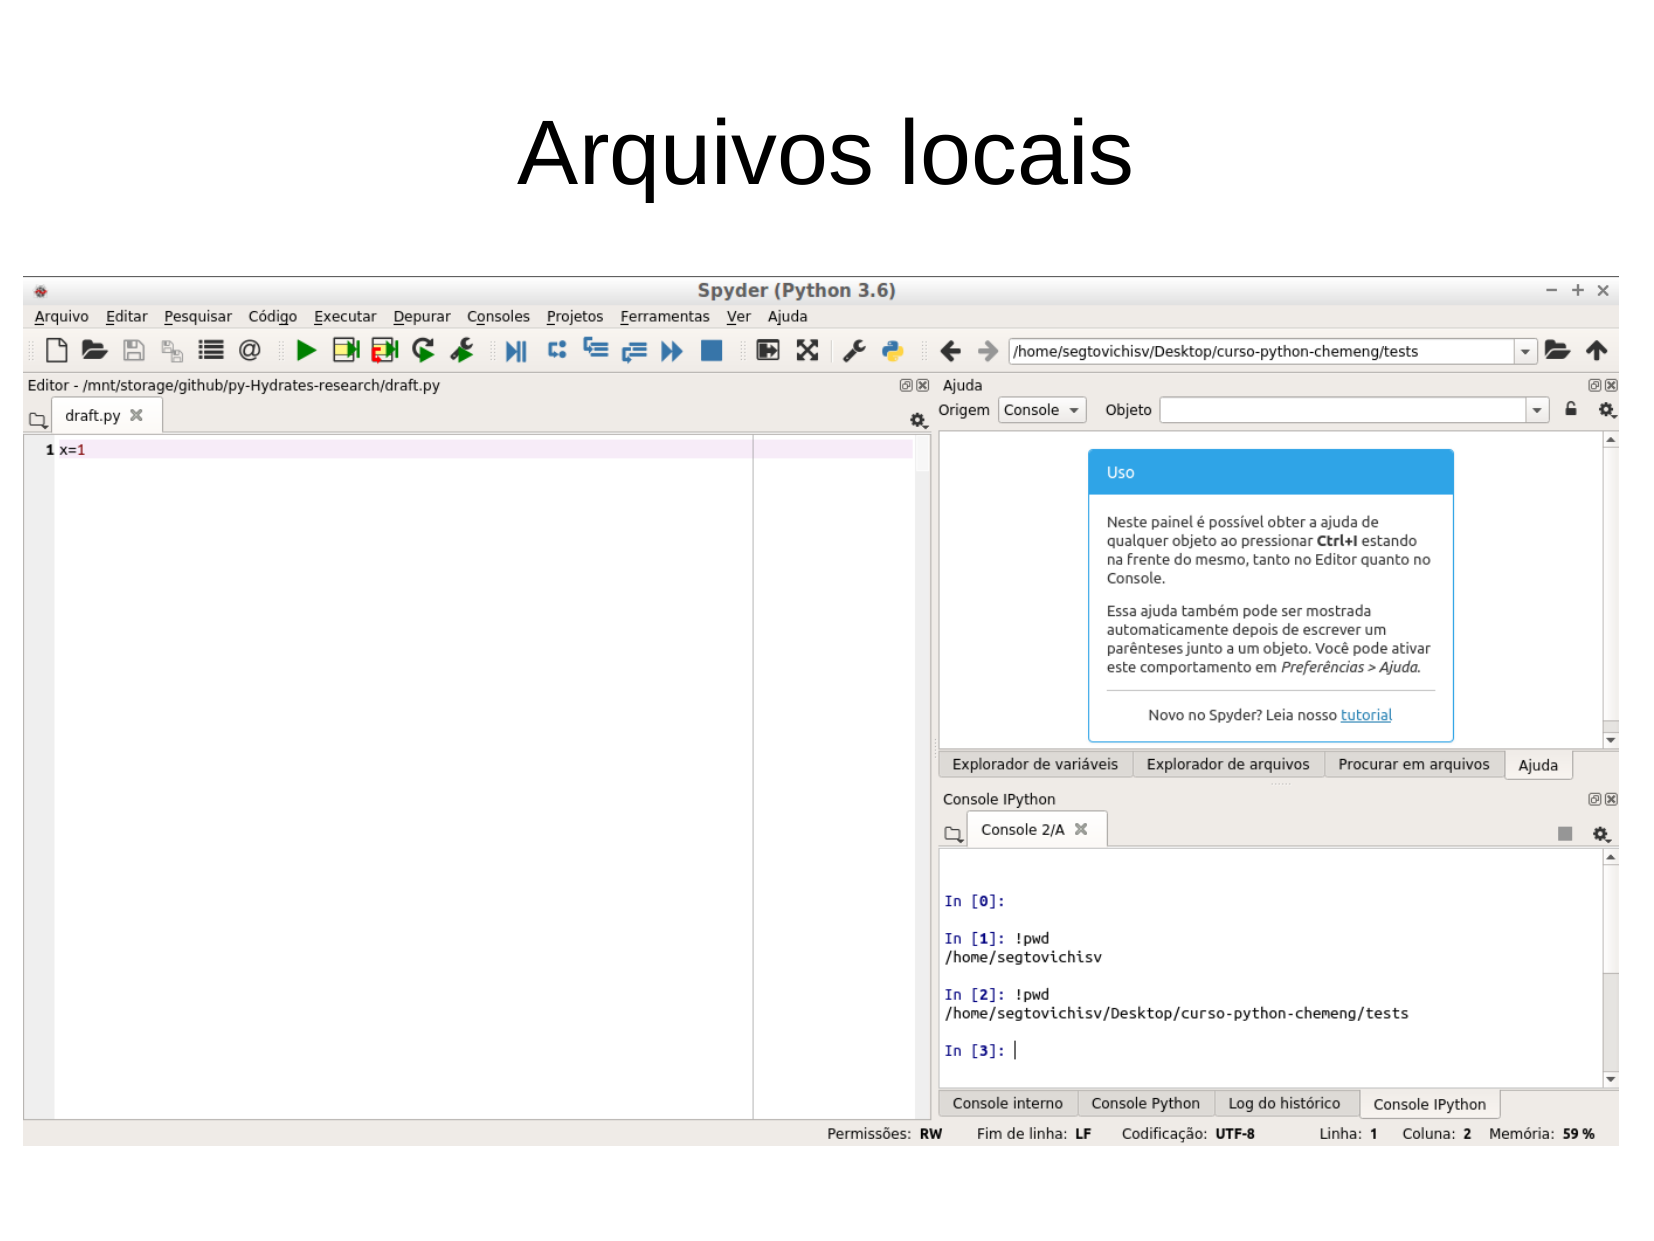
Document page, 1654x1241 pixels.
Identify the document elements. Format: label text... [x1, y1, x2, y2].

picture [23, 276, 1619, 1146]
title Arquivos locais [82, 49, 1571, 257]
